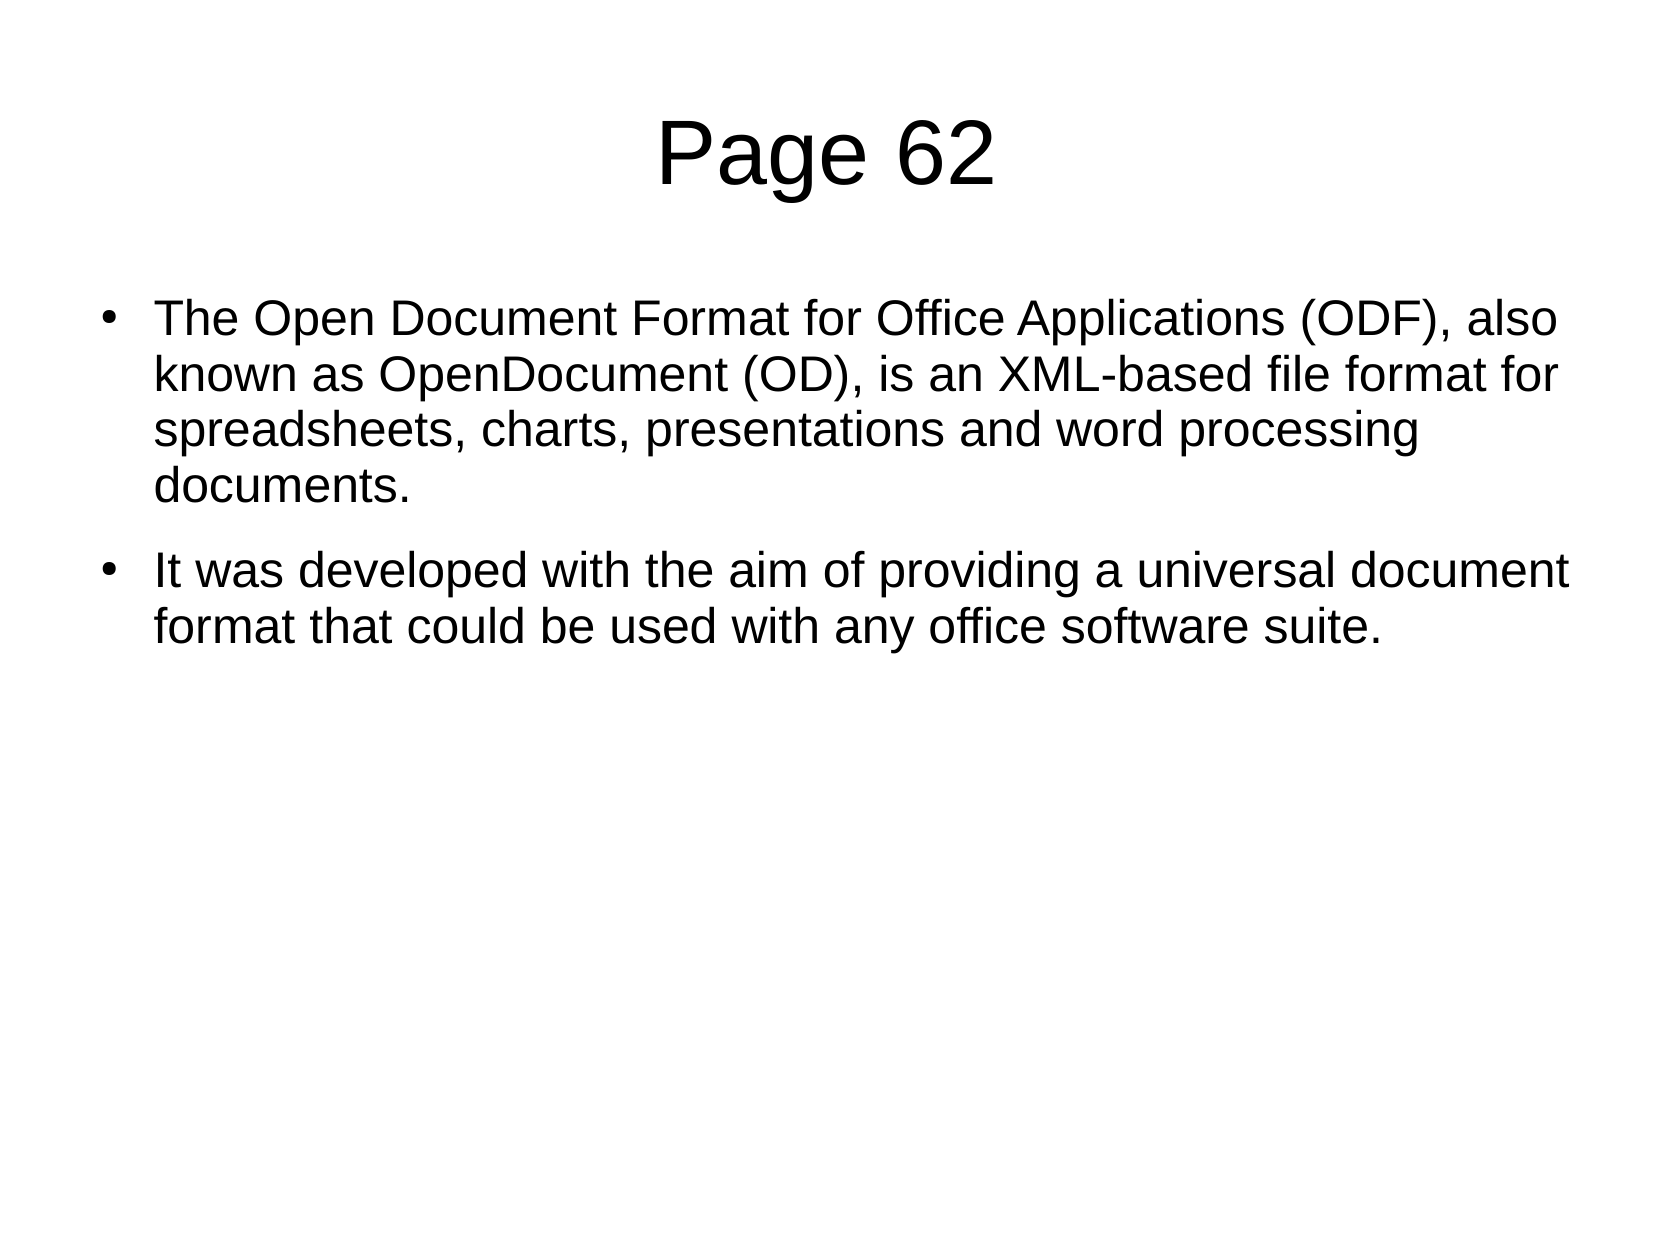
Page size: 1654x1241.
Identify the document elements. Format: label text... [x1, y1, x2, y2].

title Page 62 [82, 49, 1571, 257]
list The Open Document Format for Office Applications (ODF), also known as OpenDocument (OD), is an XML-based file format for spreadsheets, charts, presentations and word processing documents. It was developed with the aim of providing a universal document format that could be used with any office software suite. [82, 290, 1571, 1109]
